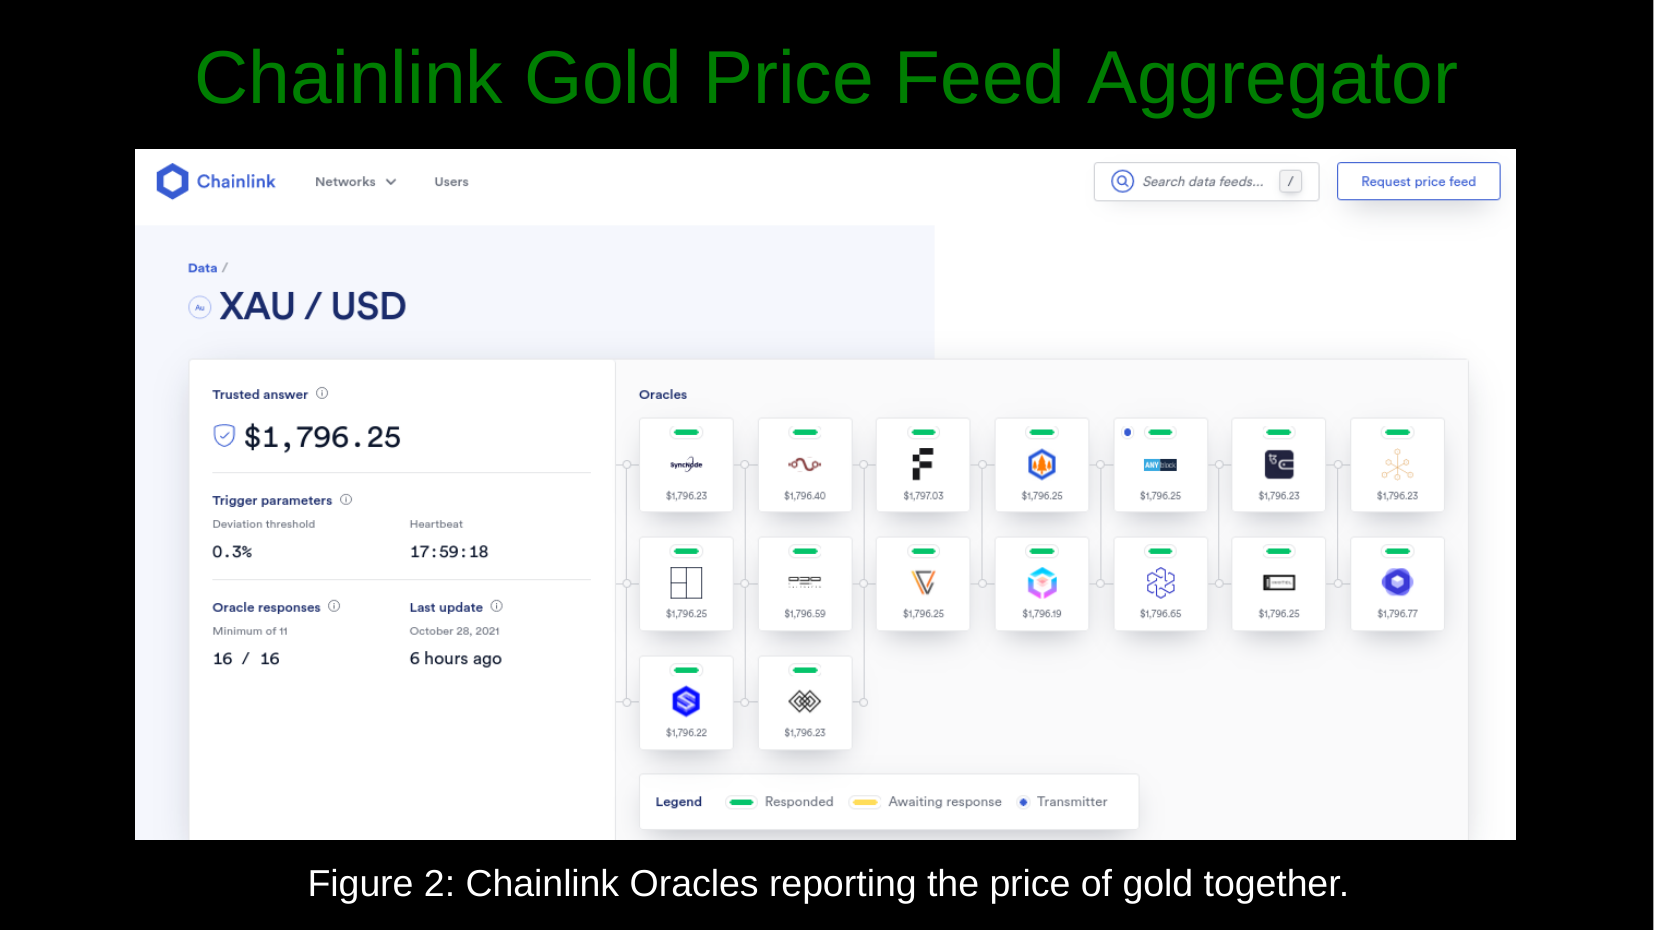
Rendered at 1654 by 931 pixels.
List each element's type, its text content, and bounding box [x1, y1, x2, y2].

picture [135, 149, 1516, 841]
text_box Figure 2: Chainlink Oracles reporting the price of gold together. [3, 855, 1654, 931]
title Chainlink Gold Price Feed Aggregator [0, 0, 1654, 156]
